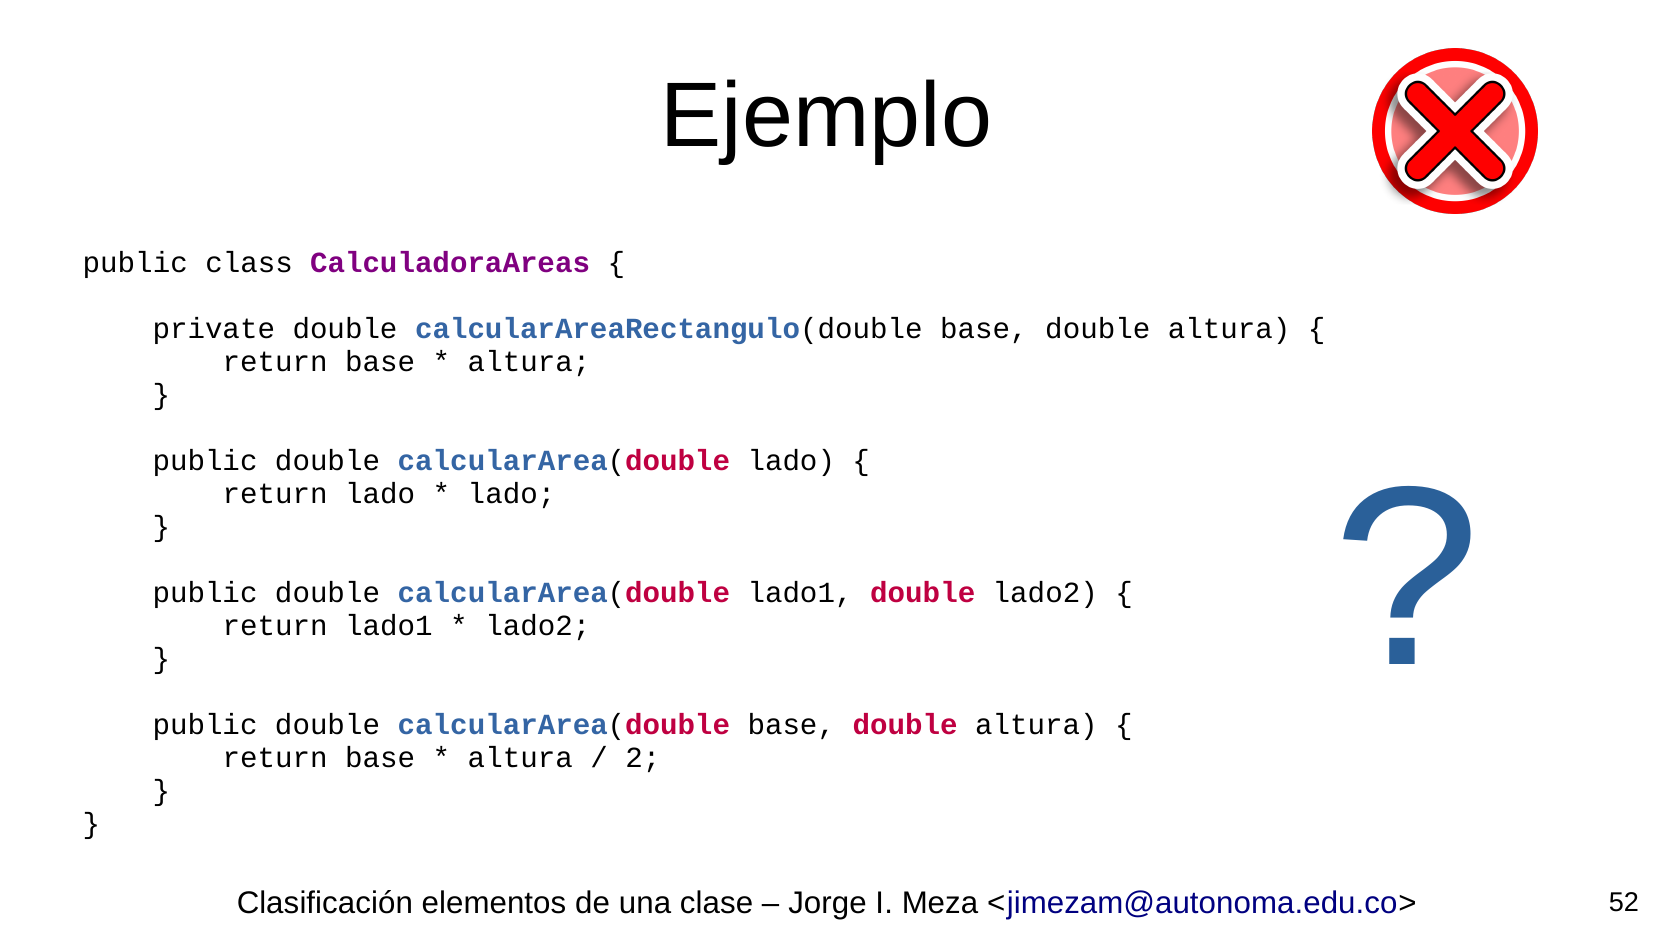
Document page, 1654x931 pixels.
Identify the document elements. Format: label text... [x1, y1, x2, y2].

picture [1372, 48, 1538, 214]
text_box ? [1316, 435, 1478, 752]
subtitle public class CalculadoraAreas { private double calcularAreaRectangulo(double base, double altura) { return base * altura; } public double calcularArea(double lado) { return lado * lado; } public double calcularArea(double lado1, double lado2) { return lado1 * lado2; } public double calcularArea(double base, double altura) { return base * altura / 2; } } [82, 214, 1571, 876]
title Ejemplo [82, 37, 1571, 193]
